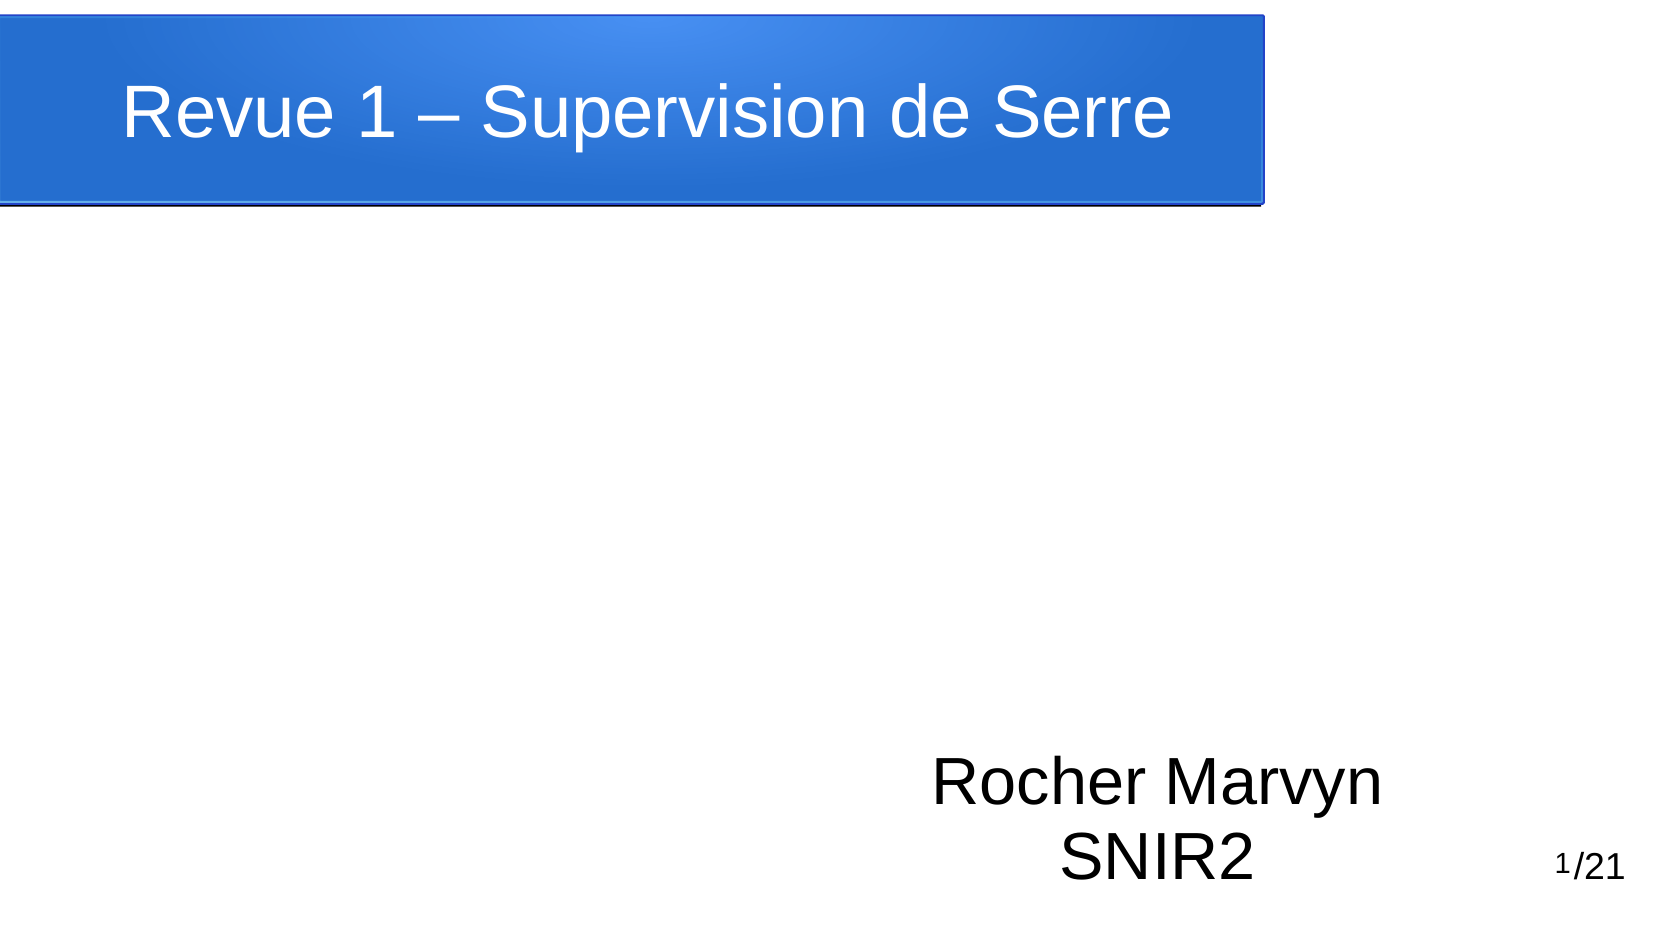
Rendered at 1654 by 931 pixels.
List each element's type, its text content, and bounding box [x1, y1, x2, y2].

title Revue 1 – Supervision de Serre [82, 35, 1235, 189]
text_box /21 [1559, 838, 1654, 898]
subtitle Rocher Marvyn SNIR2 [826, 744, 1489, 894]
